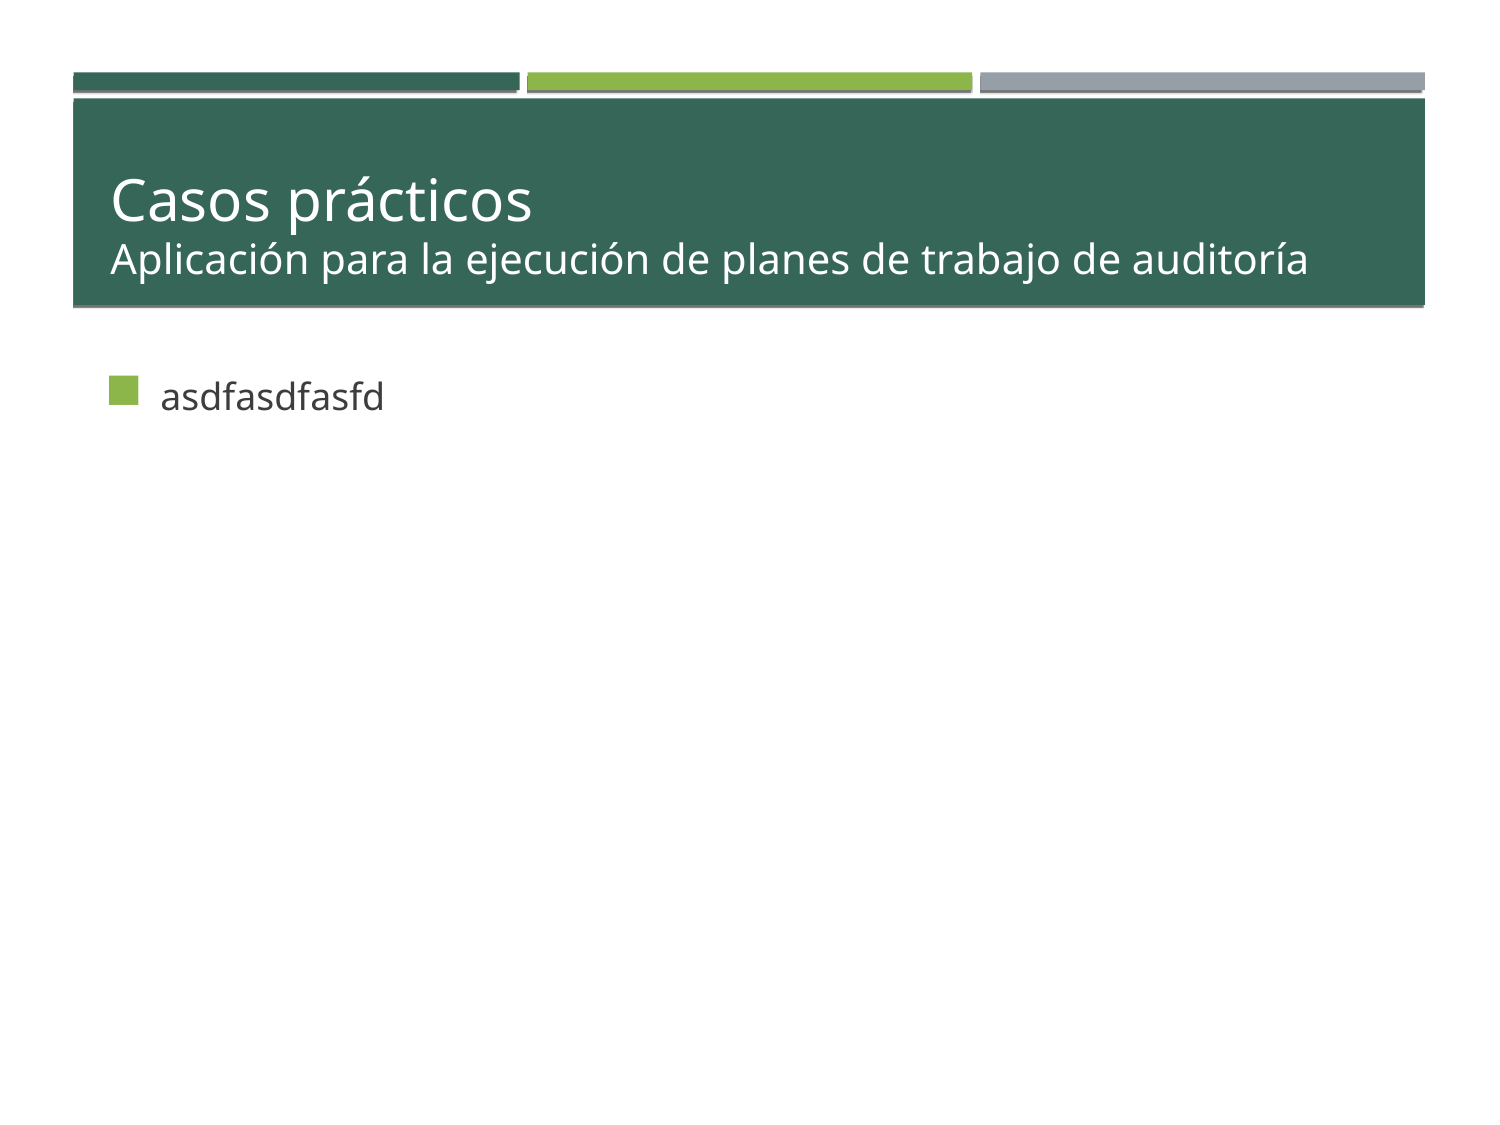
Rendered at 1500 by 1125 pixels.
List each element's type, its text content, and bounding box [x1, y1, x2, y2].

list asdfasdfasfd [95, 365, 1406, 962]
title Casos prácticos Aplicación para la ejecución de planes de trabajo de auditoría [95, 112, 1406, 291]
